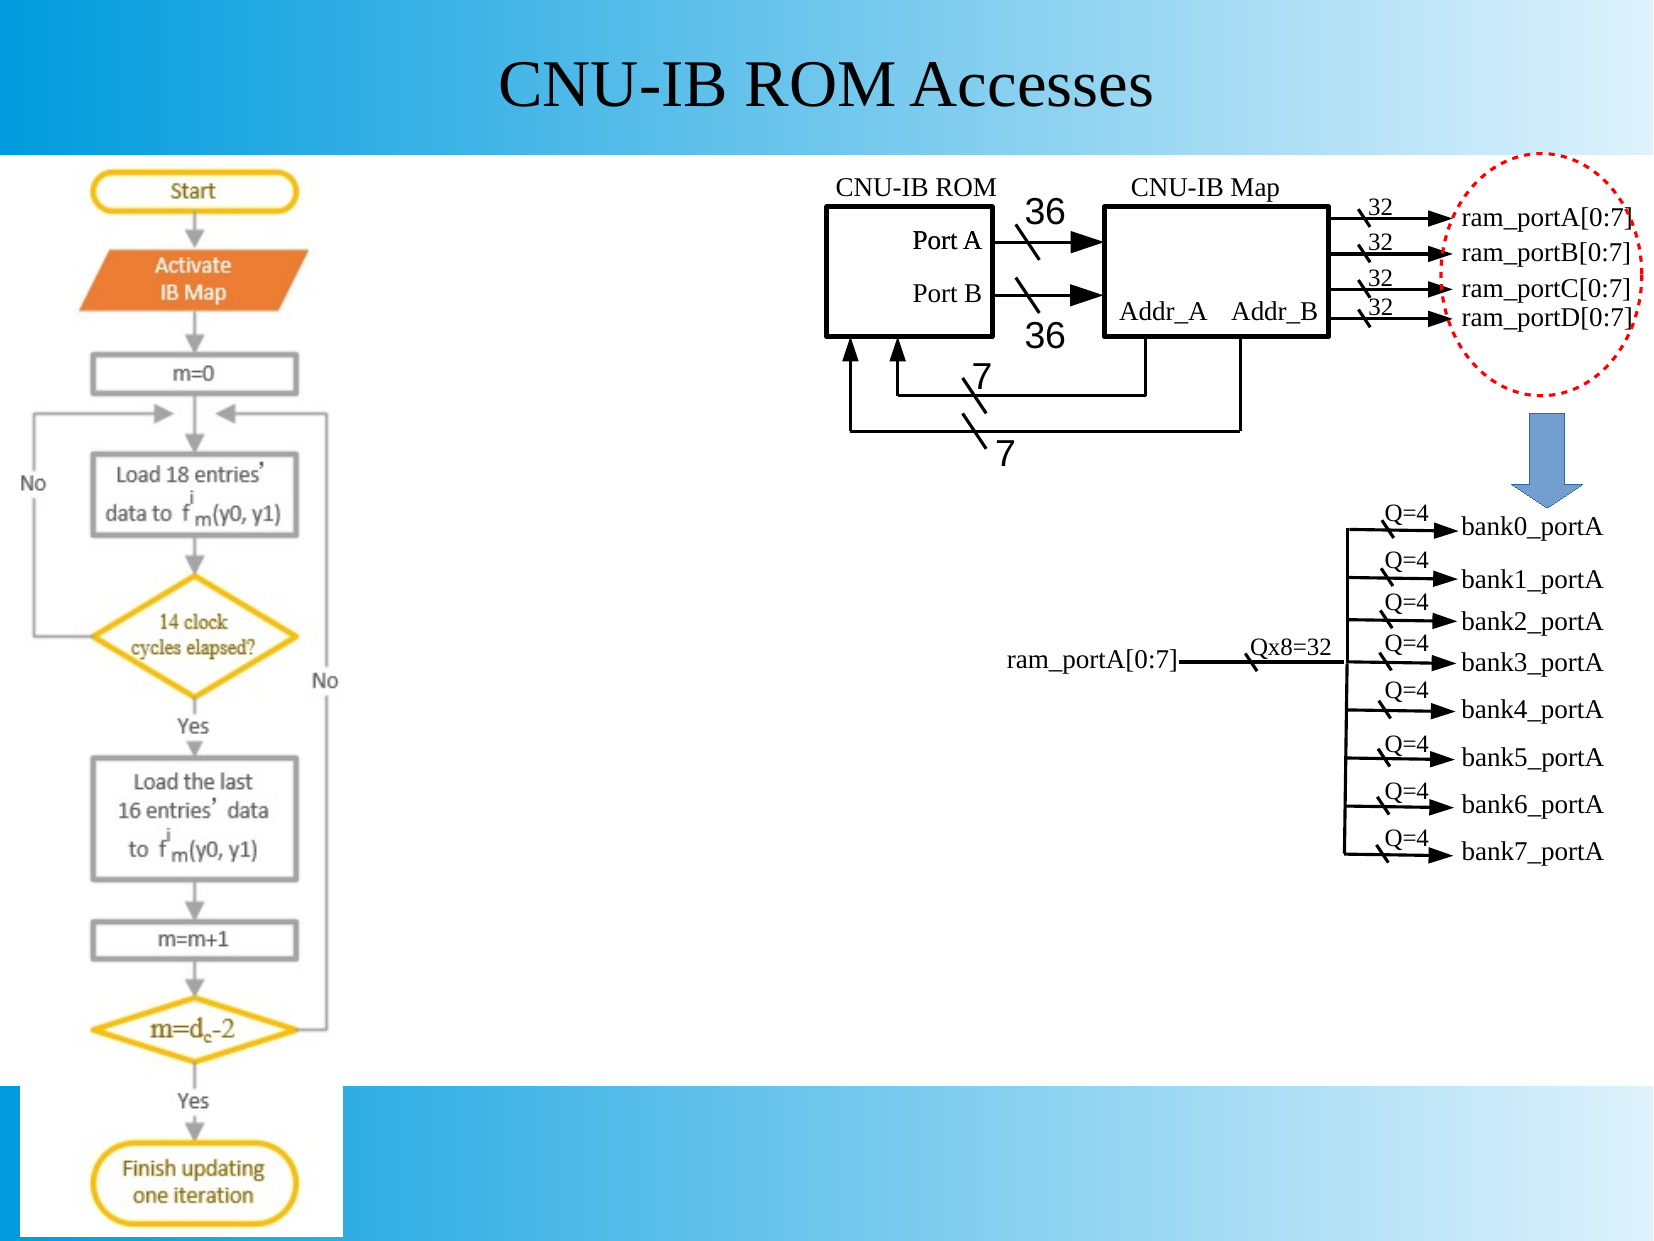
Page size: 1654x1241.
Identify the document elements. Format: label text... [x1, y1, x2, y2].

text_box 36 [1009, 183, 1082, 240]
text_box Q=4 [1369, 622, 1446, 665]
text_box ram_portA[0:7] [1446, 194, 1654, 230]
title CNU-IB ROM Accesses [82, 31, 1571, 137]
text_box ram_portC[0:7] [1446, 265, 1654, 295]
text_box CNU-IB ROM [820, 165, 1022, 210]
text_box ram_portA[0:7] [992, 637, 1199, 685]
text_box [1511, 413, 1583, 508]
text_box bank0_portA [1446, 504, 1636, 549]
text_box Port A [897, 218, 1004, 266]
text_box 7 [980, 425, 1052, 483]
text_box bank7_portA [1446, 829, 1637, 875]
text_box Q=4 [1369, 539, 1453, 580]
text_box bank2_portA [1446, 598, 1636, 640]
text_box Qx8=32 [1235, 625, 1348, 669]
text_box Addr_A [1104, 289, 1216, 337]
text_box Q=4 [1369, 817, 1453, 860]
text_box CNU-IB Map [1116, 165, 1317, 211]
text_box 32 [1353, 256, 1425, 285]
text_box 32 [1353, 185, 1425, 220]
text_box bank4_portA [1446, 687, 1637, 733]
picture [20, 160, 343, 1241]
text_box Addr_B [1216, 289, 1341, 337]
text_box 36 [1009, 307, 1082, 364]
text_box Q=4 [1369, 669, 1453, 712]
text_box bank3_portA [1446, 640, 1637, 685]
text_box 32 [1353, 285, 1425, 331]
text_box 7 [956, 348, 1028, 406]
text_box Q=4 [1369, 580, 1446, 622]
text_box 32 [1353, 220, 1425, 256]
text_box Q=4 [1369, 769, 1453, 813]
text_box bank6_portA [1446, 782, 1637, 827]
text_box bank5_portA [1446, 734, 1637, 780]
text_box Q=4 [1369, 722, 1453, 766]
text_box Q=4 [1369, 491, 1453, 535]
text_box ram_portB[0:7] [1446, 230, 1654, 265]
text_box bank1_portA [1446, 557, 1636, 598]
text_box ram_portD[0:7] [1446, 295, 1654, 341]
text_box Port B [897, 271, 1004, 319]
